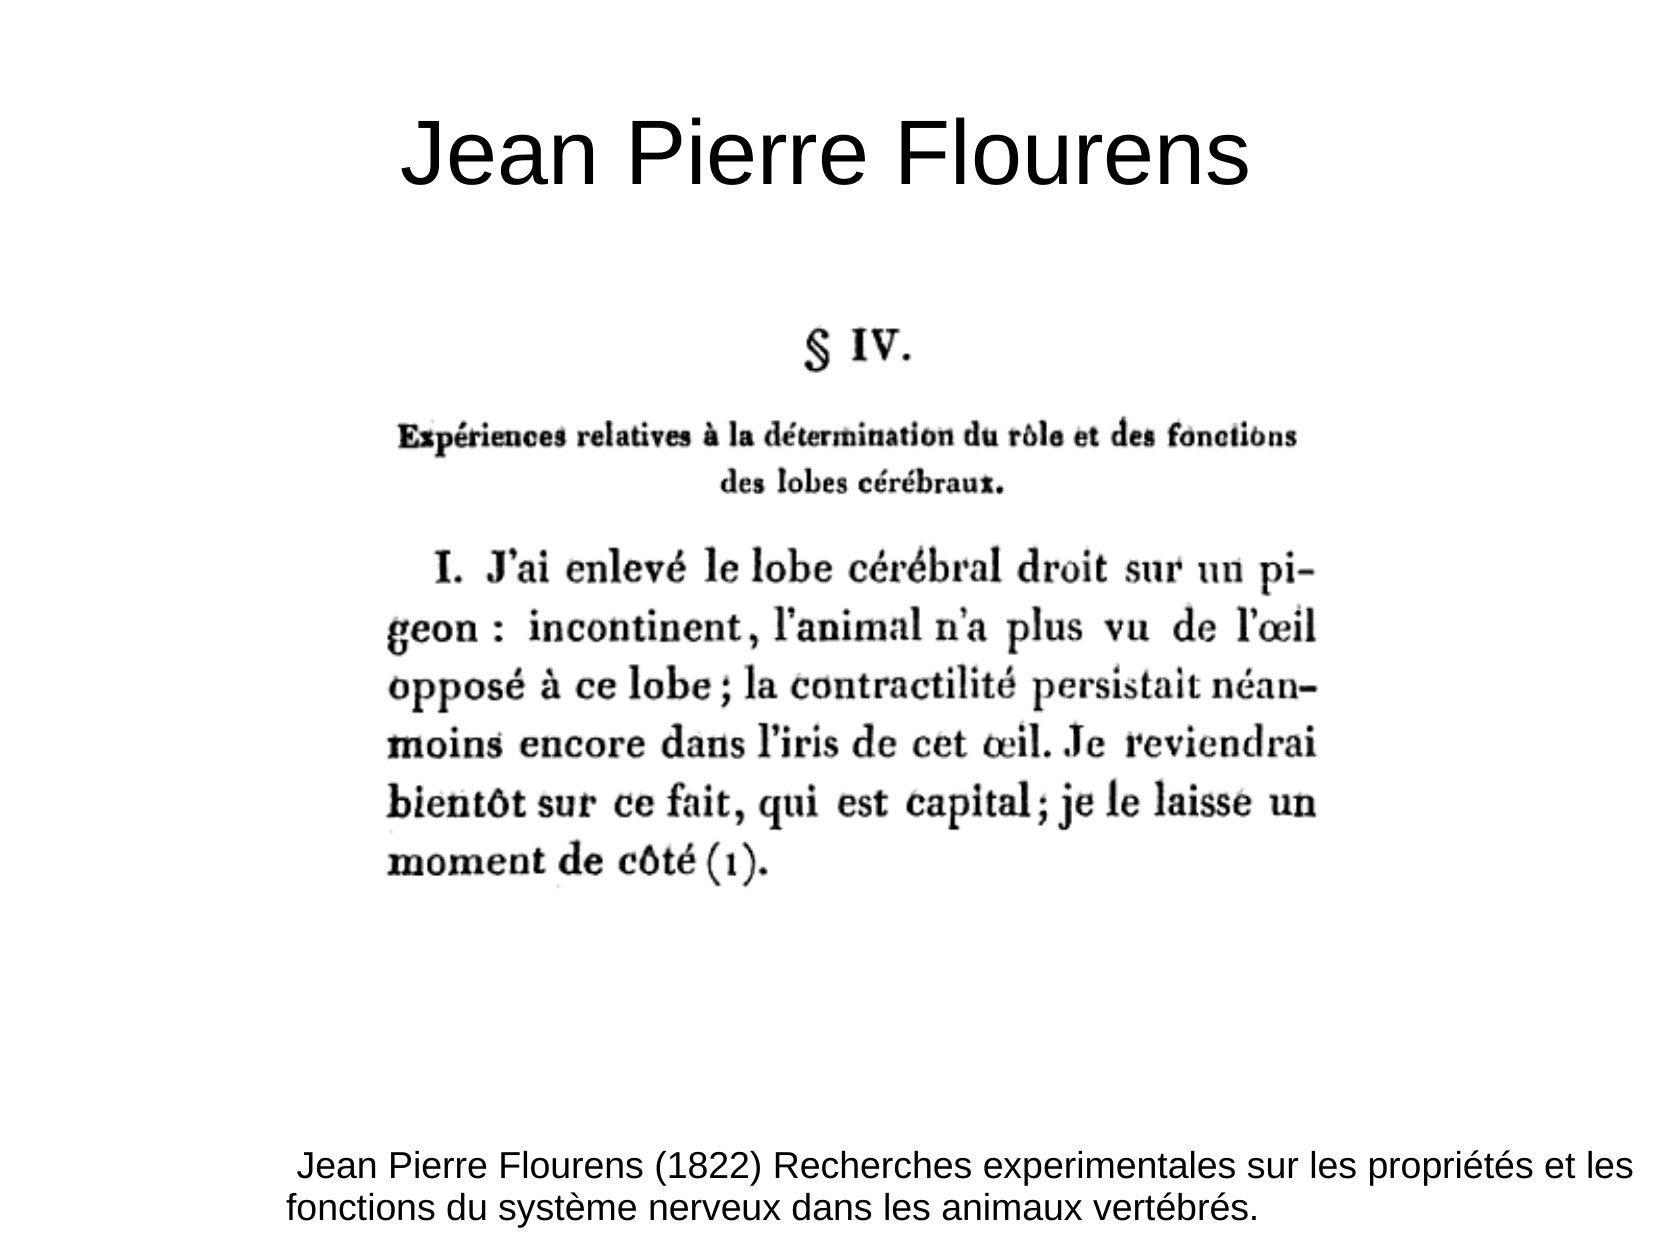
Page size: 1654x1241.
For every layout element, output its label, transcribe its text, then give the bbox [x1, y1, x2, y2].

picture [330, 321, 1370, 899]
title Jean Pierre Flourens [82, 49, 1571, 257]
text_box Jean Pierre Flourens (1822) Recherches experimentales sur les propriétés et les fonctions du système nerveux dans les animaux vertébrés. [271, 1137, 1654, 1237]
